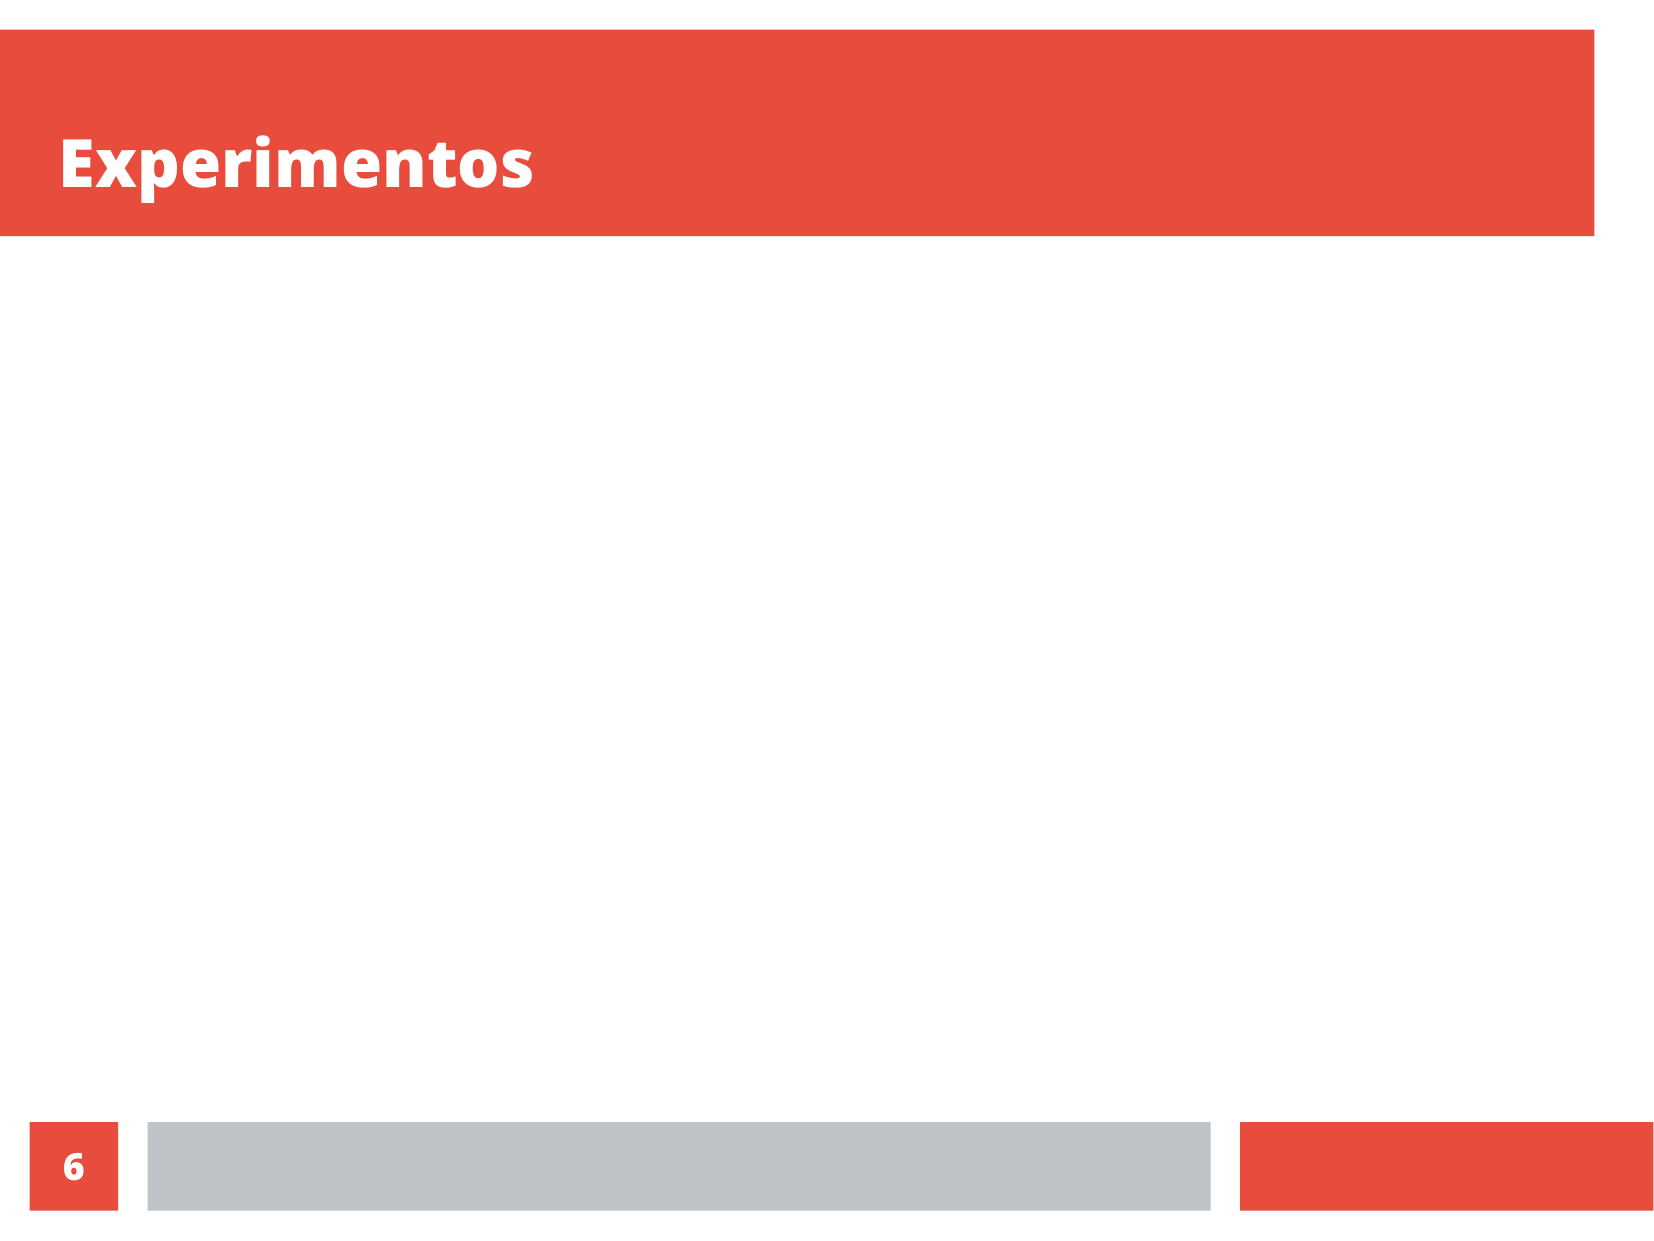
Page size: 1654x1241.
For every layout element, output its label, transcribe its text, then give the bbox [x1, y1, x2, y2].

title Experimentos [59, 59, 1595, 207]
